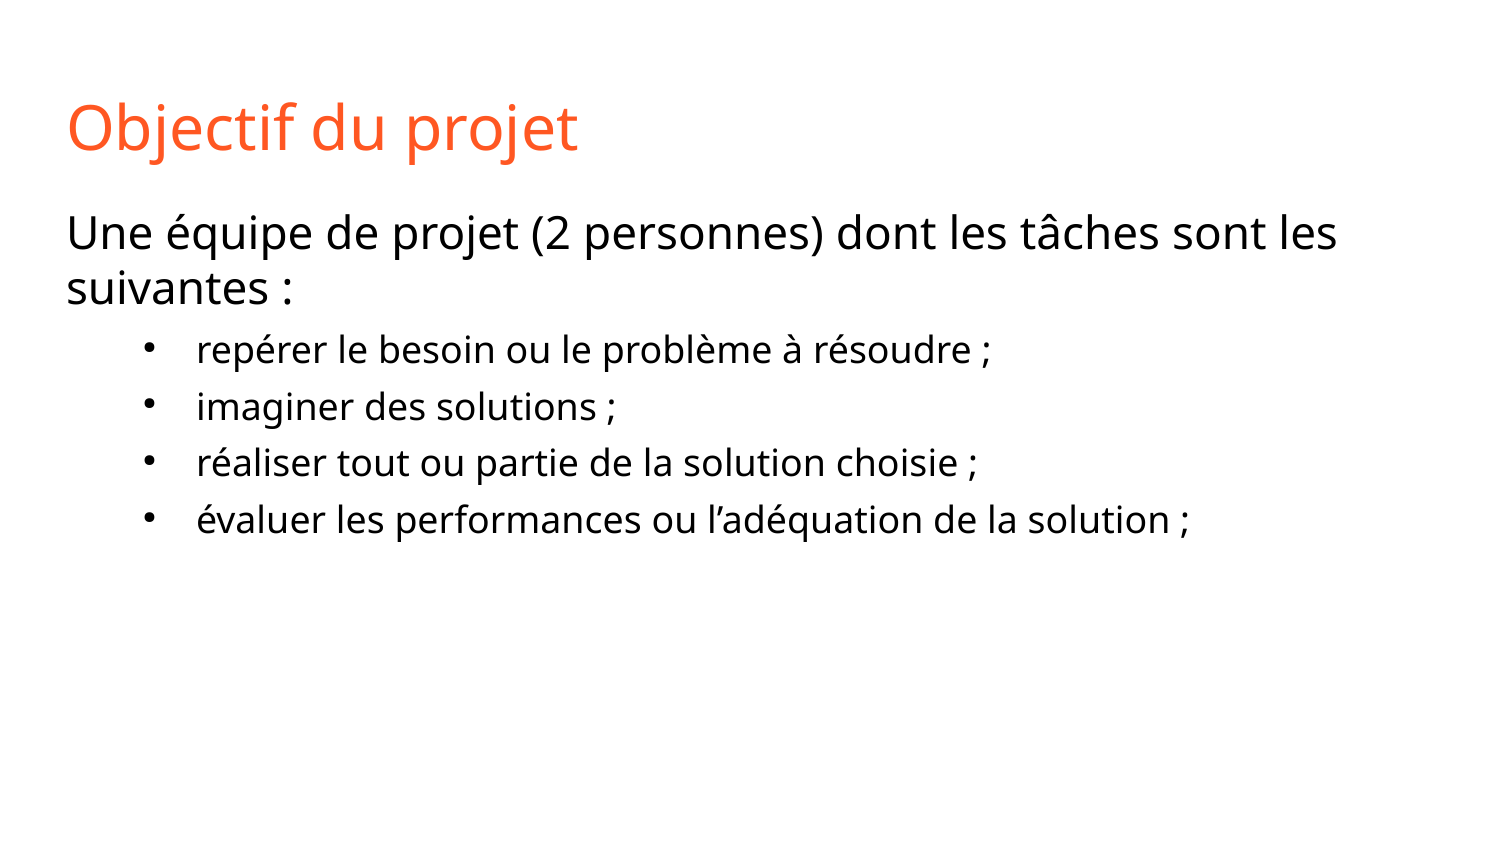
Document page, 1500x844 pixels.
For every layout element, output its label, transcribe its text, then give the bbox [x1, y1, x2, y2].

list Une équipe de projet (2 personnes) dont les tâches sont les suivantes : repérer le besoin ou le problème à résoudre ; imaginer des solutions ; réaliser tout ou partie de la solution choisie ; évaluer les performances ou l’adéquation de la solution ; [51, 189, 1492, 750]
title Objectif du projet [51, 72, 1449, 167]
